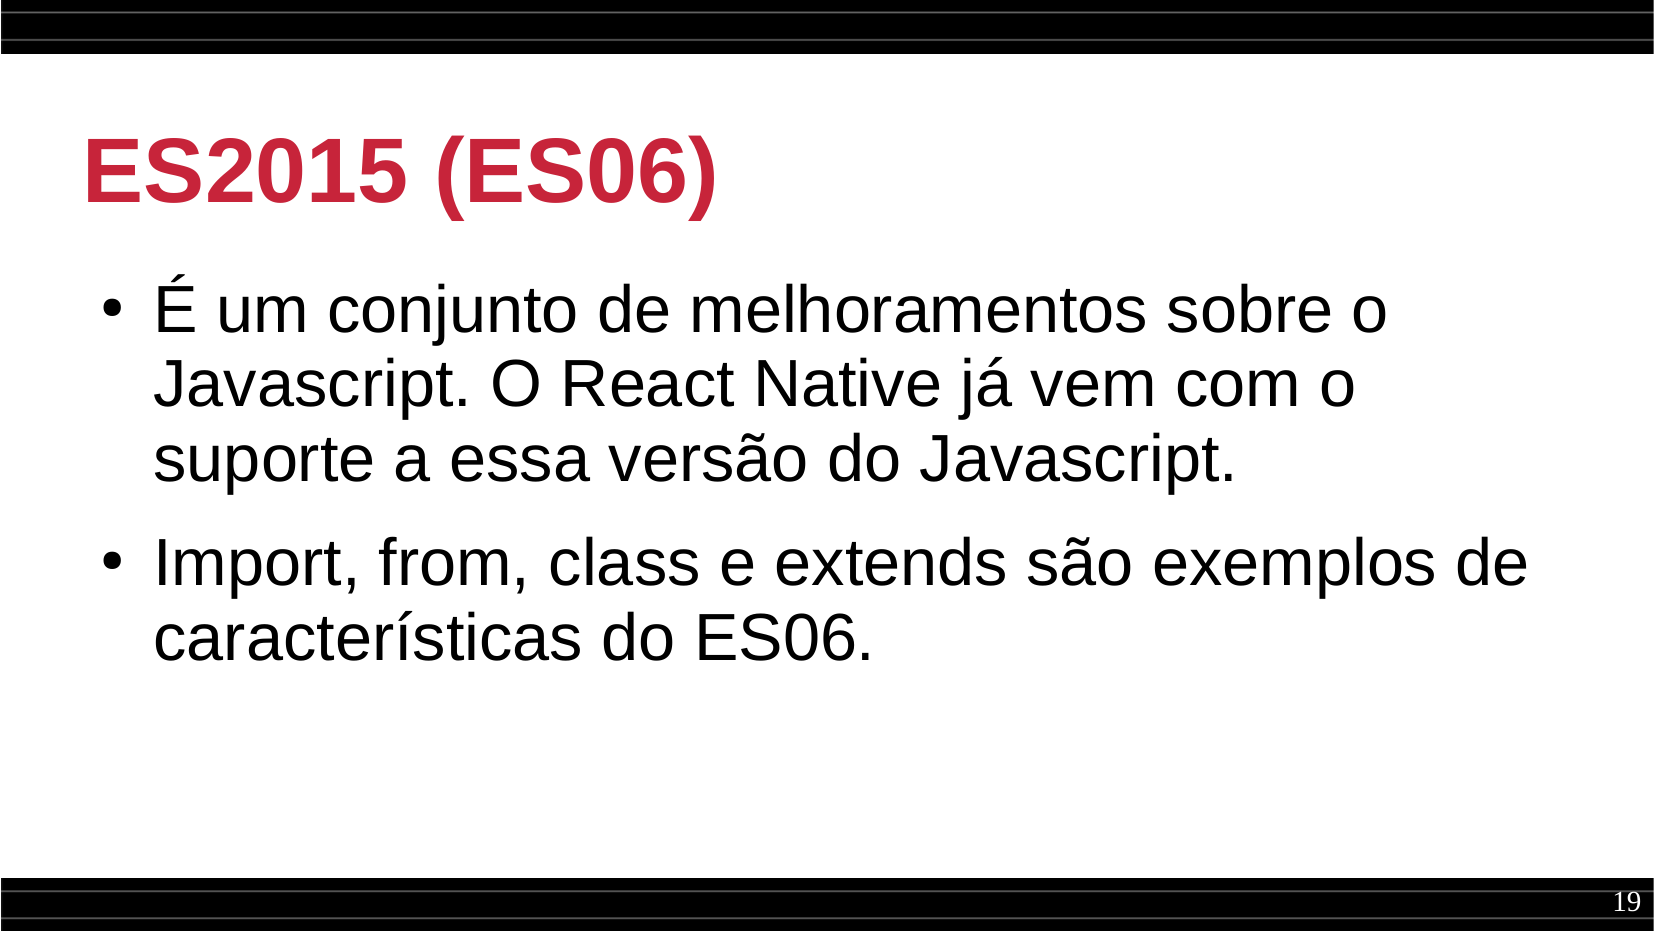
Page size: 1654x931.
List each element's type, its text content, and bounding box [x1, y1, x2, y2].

picture [1, 878, 1654, 931]
picture [1, 0, 1654, 54]
list É um conjunto de melhoramentos sobre o Javascript. O React Native já vem com o suporte a essa versão do Javascript. Import, from, class e extends são exemplos de características do ES06. [82, 271, 1571, 758]
title ES2015 (ES06) [82, 92, 1571, 249]
